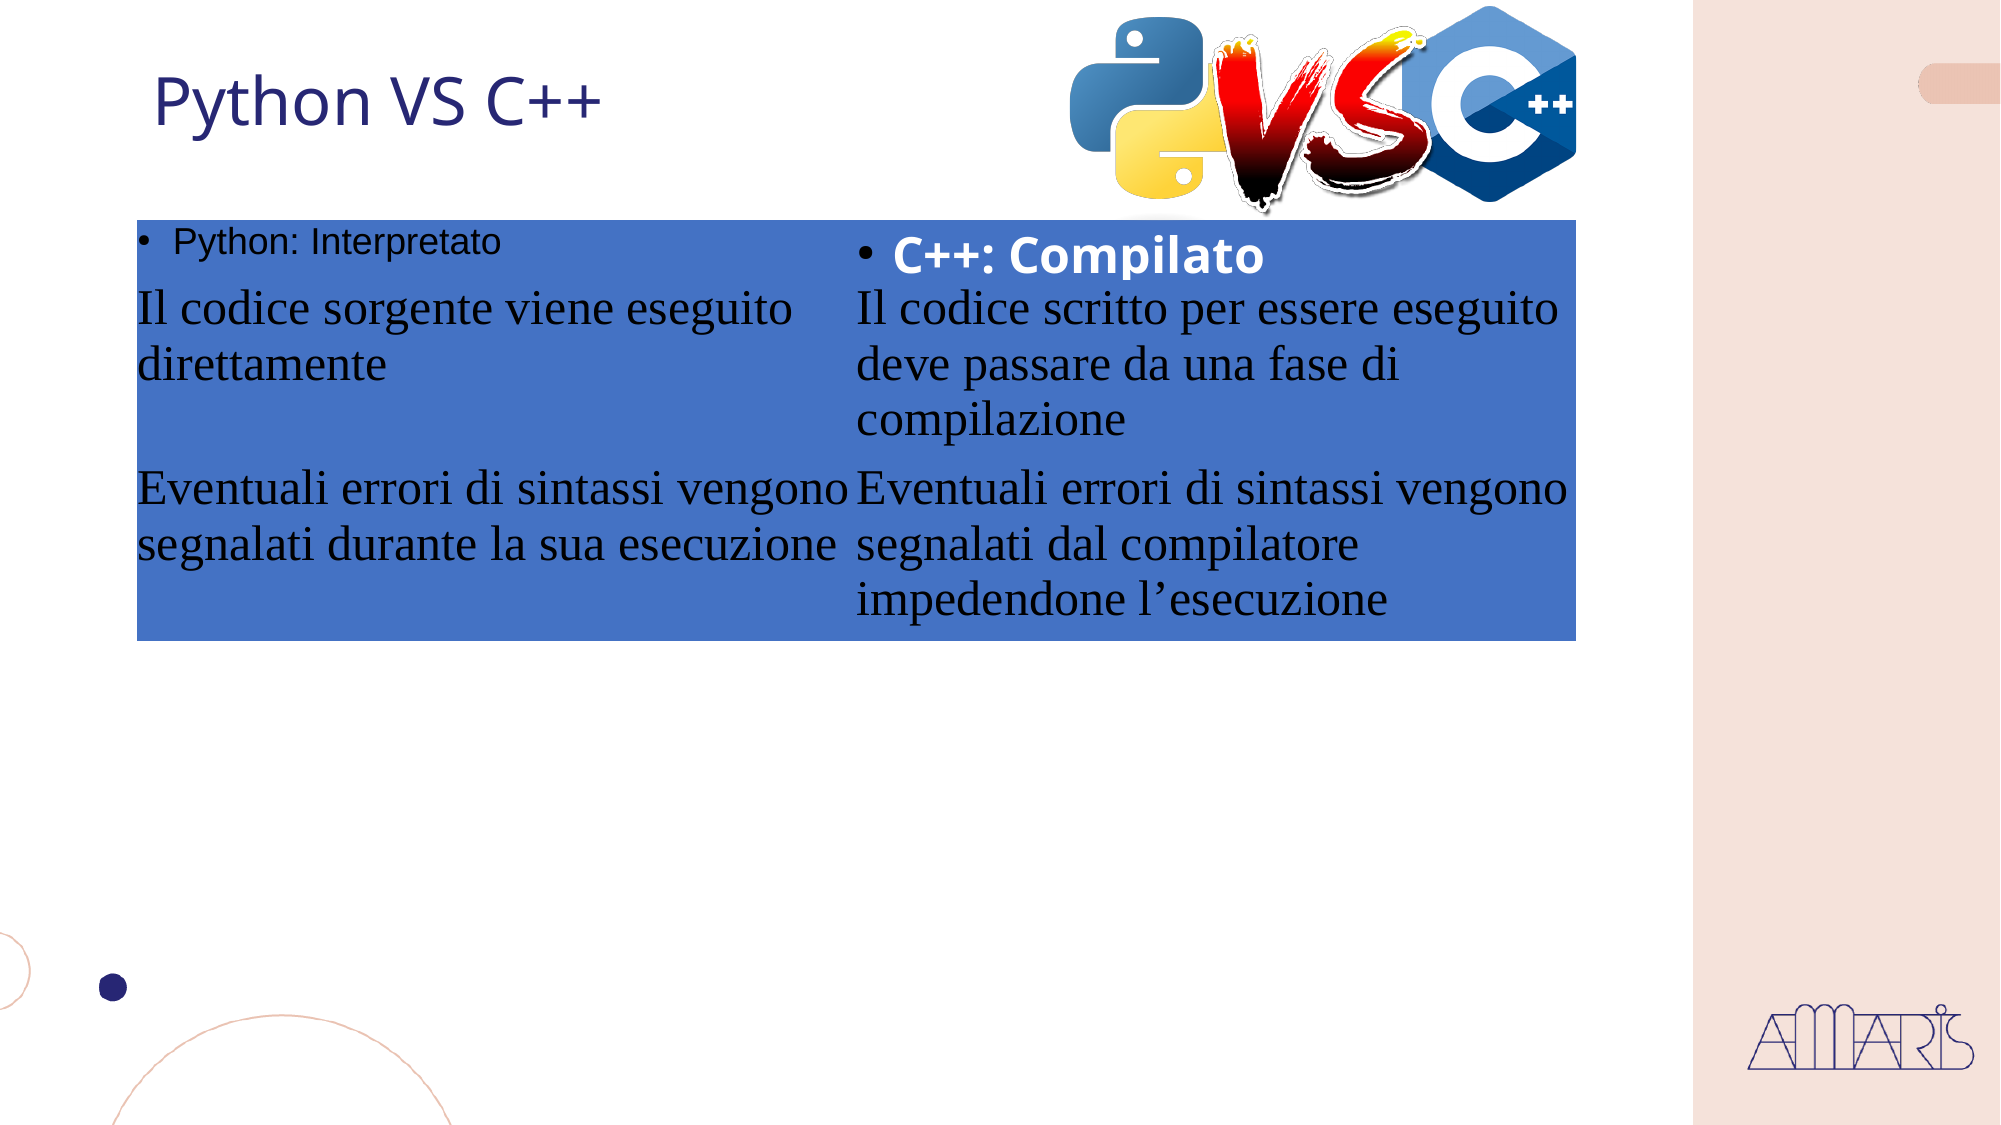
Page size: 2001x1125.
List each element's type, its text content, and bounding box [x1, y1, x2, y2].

title Python VS C++ [137, 59, 1069, 148]
table_cell Eventuali errori di sintassi vengono segnalati durante la sua esecuzione [137, 460, 857, 641]
table_cell Il codice sorgente viene eseguito direttamente [137, 280, 857, 460]
picture [1069, 6, 1577, 221]
table_header C++: Compilato [857, 220, 1576, 280]
table_header Python: Interpretato [137, 220, 857, 280]
table_cell Eventuali errori di sintassi vengono segnalati dal compilatore impedendone l’esecuzione [857, 460, 1576, 641]
table_cell Il codice scritto per essere eseguito deve passare da una fase di compilazione [857, 280, 1576, 460]
